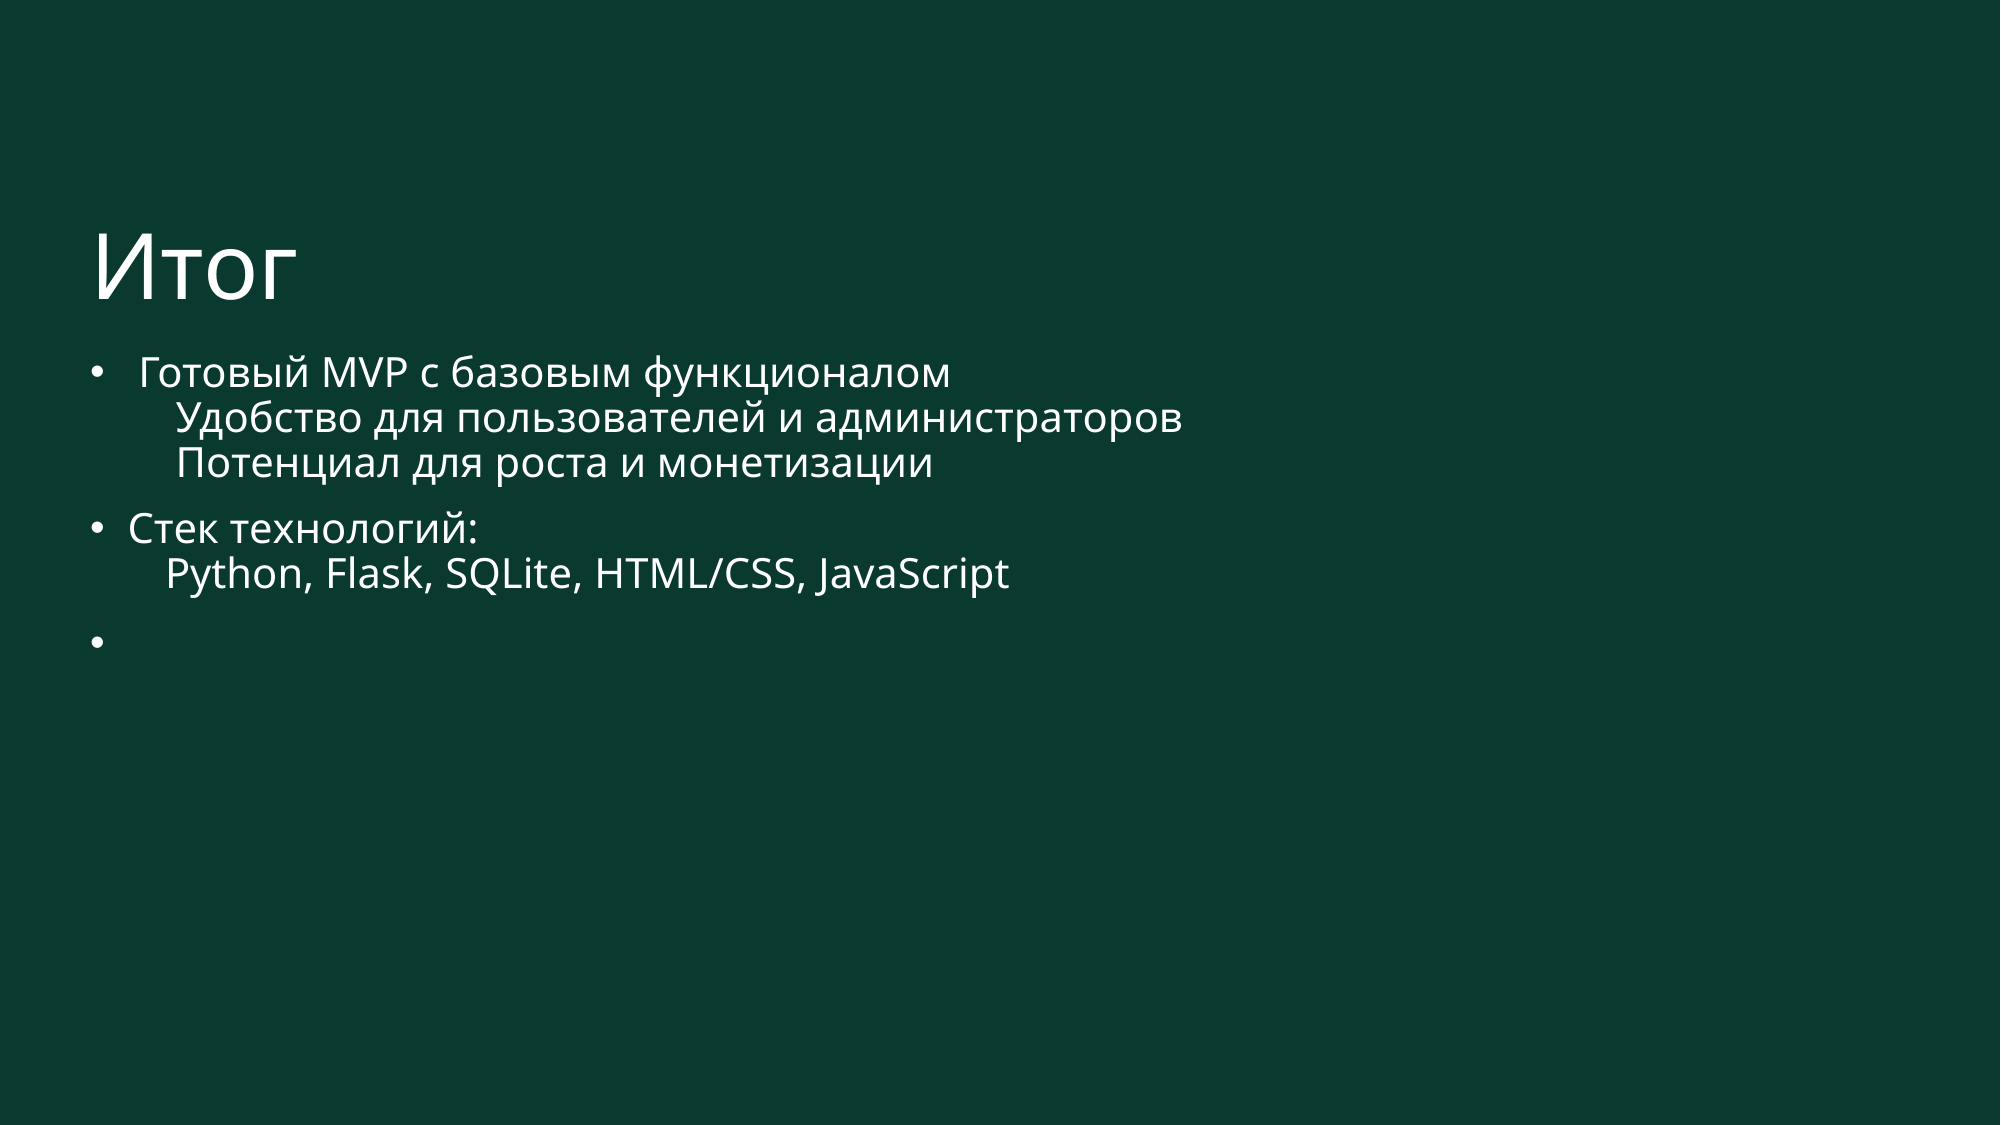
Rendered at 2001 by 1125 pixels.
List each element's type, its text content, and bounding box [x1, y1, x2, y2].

title Итог [75, 109, 1336, 328]
list Готовый MVP с базовым функционалом Удобство для пользователей и администраторов Потенциал для роста и монетизации Стек технологий: Python, Flask, SQLite, HTML/CSS, JavaScript [75, 343, 1336, 1014]
